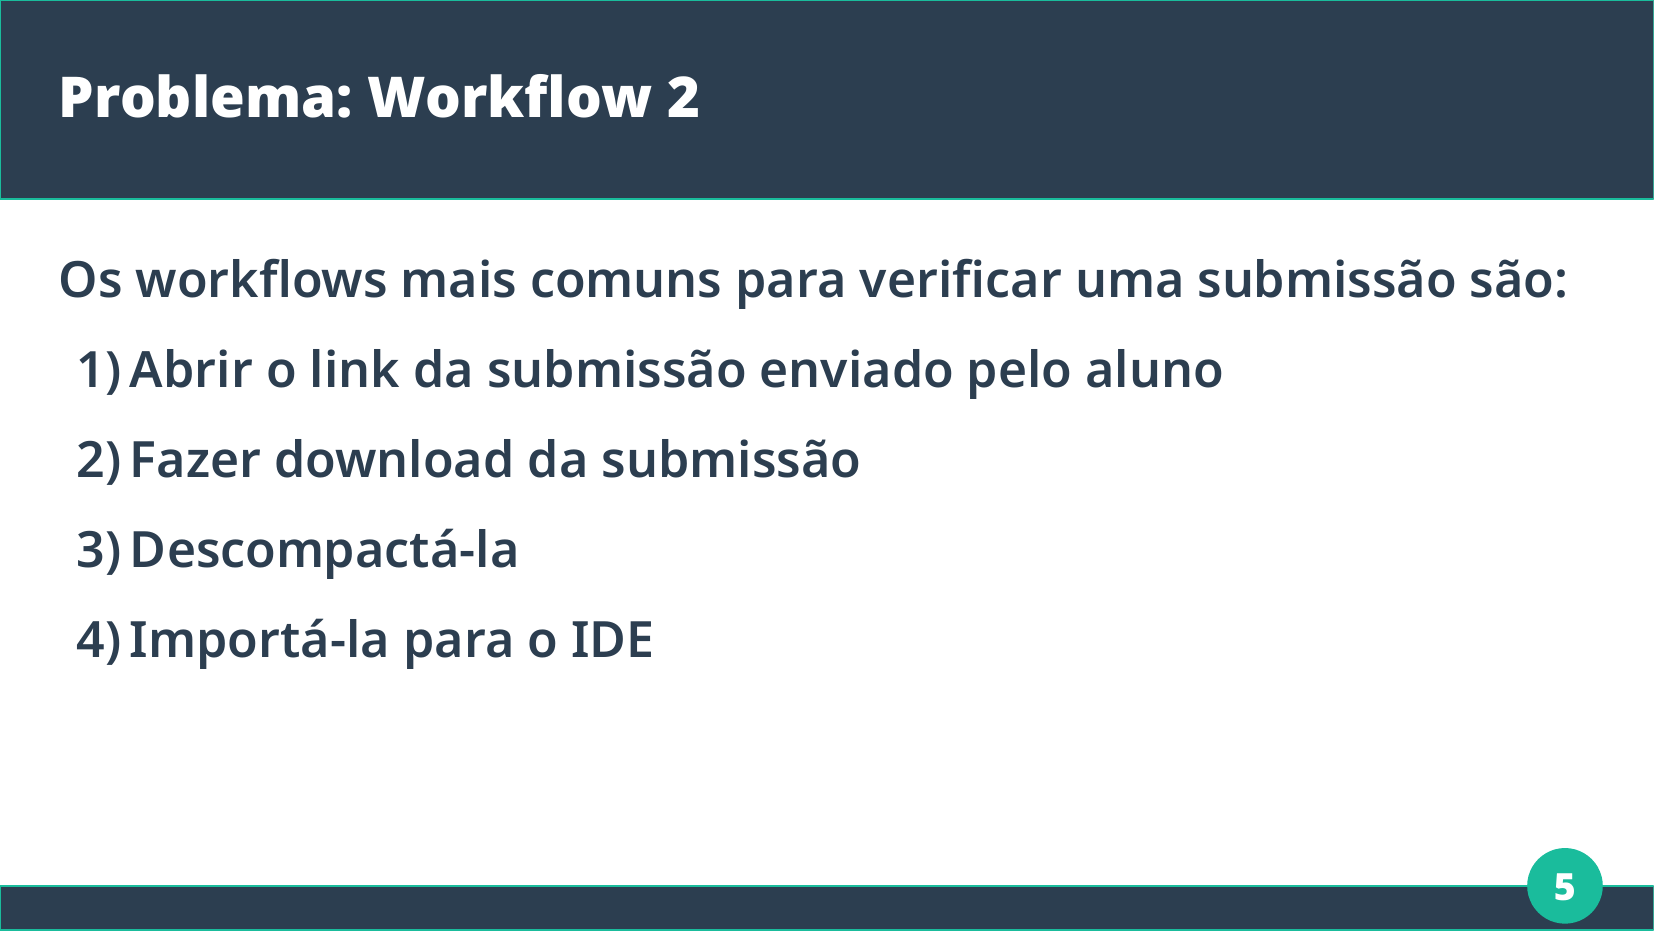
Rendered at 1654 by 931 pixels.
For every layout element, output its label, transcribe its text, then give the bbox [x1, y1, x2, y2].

title Problema: Workflow 2 [59, 37, 1595, 155]
list Os workflows mais comuns para verificar uma submissão são: Abrir o link da submissão enviado pelo aluno Fazer download da submissão Descompactá-la Importá-la para o IDE [59, 243, 1595, 864]
